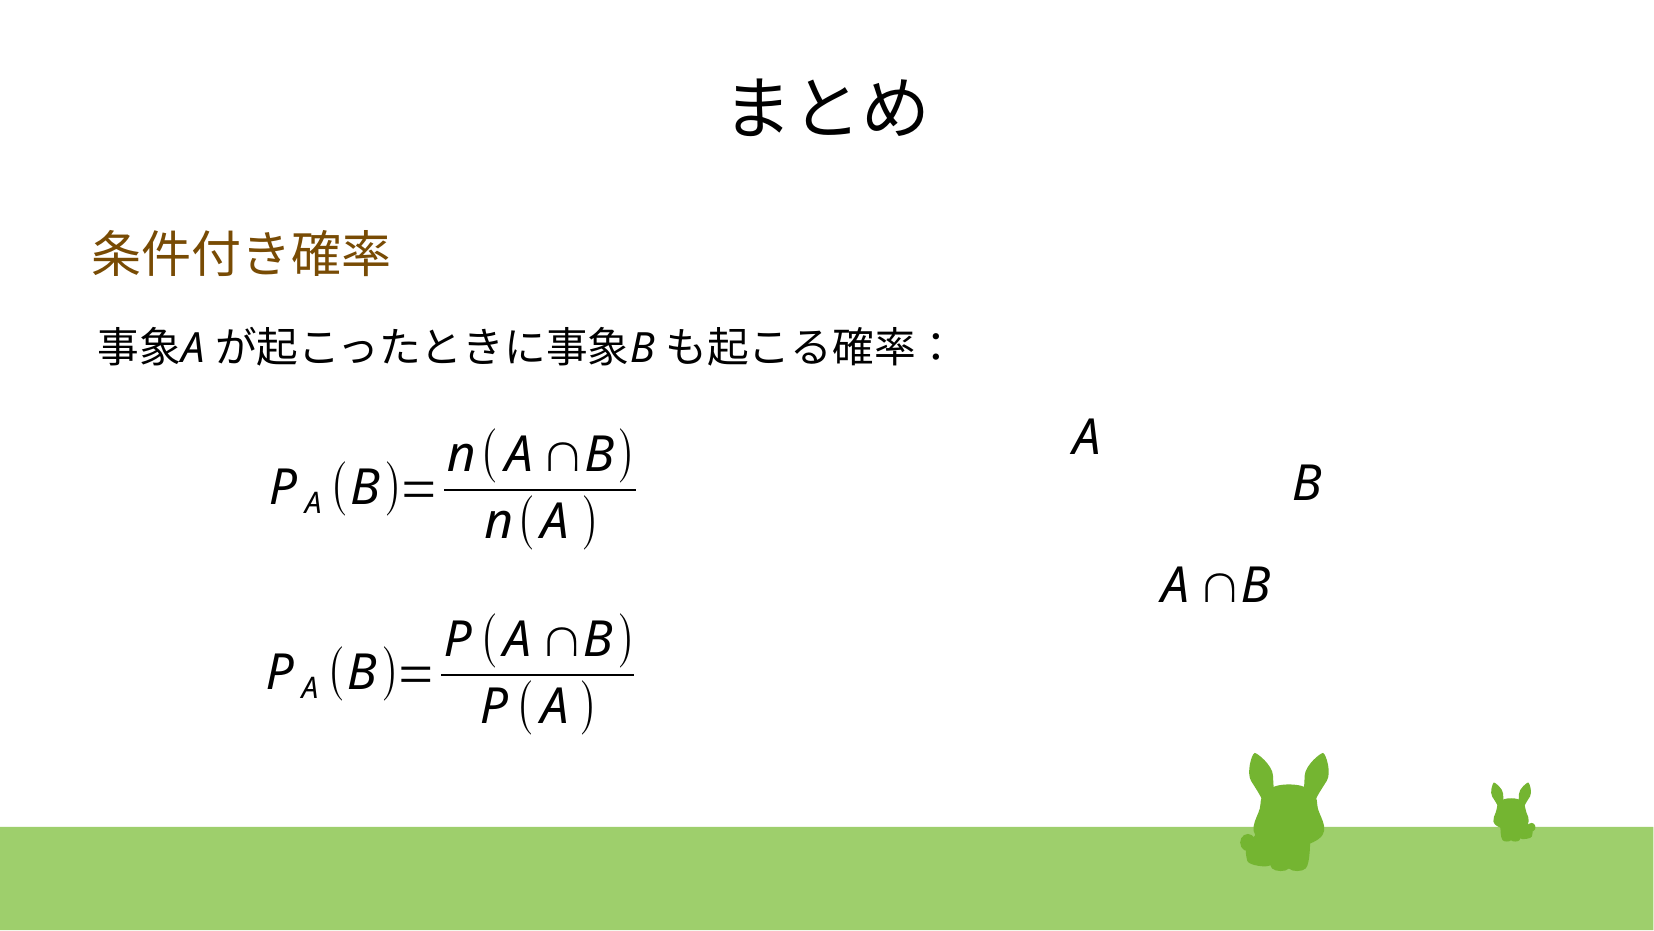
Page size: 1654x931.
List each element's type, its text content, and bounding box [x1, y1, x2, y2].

chart [262, 426, 644, 554]
chart [1285, 463, 1329, 510]
text_box 事象A が起こったときに事象B も起こる確率： [82, 307, 1654, 383]
chart [1151, 564, 1278, 611]
text_box 条件付き確率 [76, 206, 1654, 295]
chart [1063, 416, 1116, 464]
picture [856, 433, 1447, 759]
chart [259, 611, 643, 739]
title まとめ [29, 29, 1625, 178]
